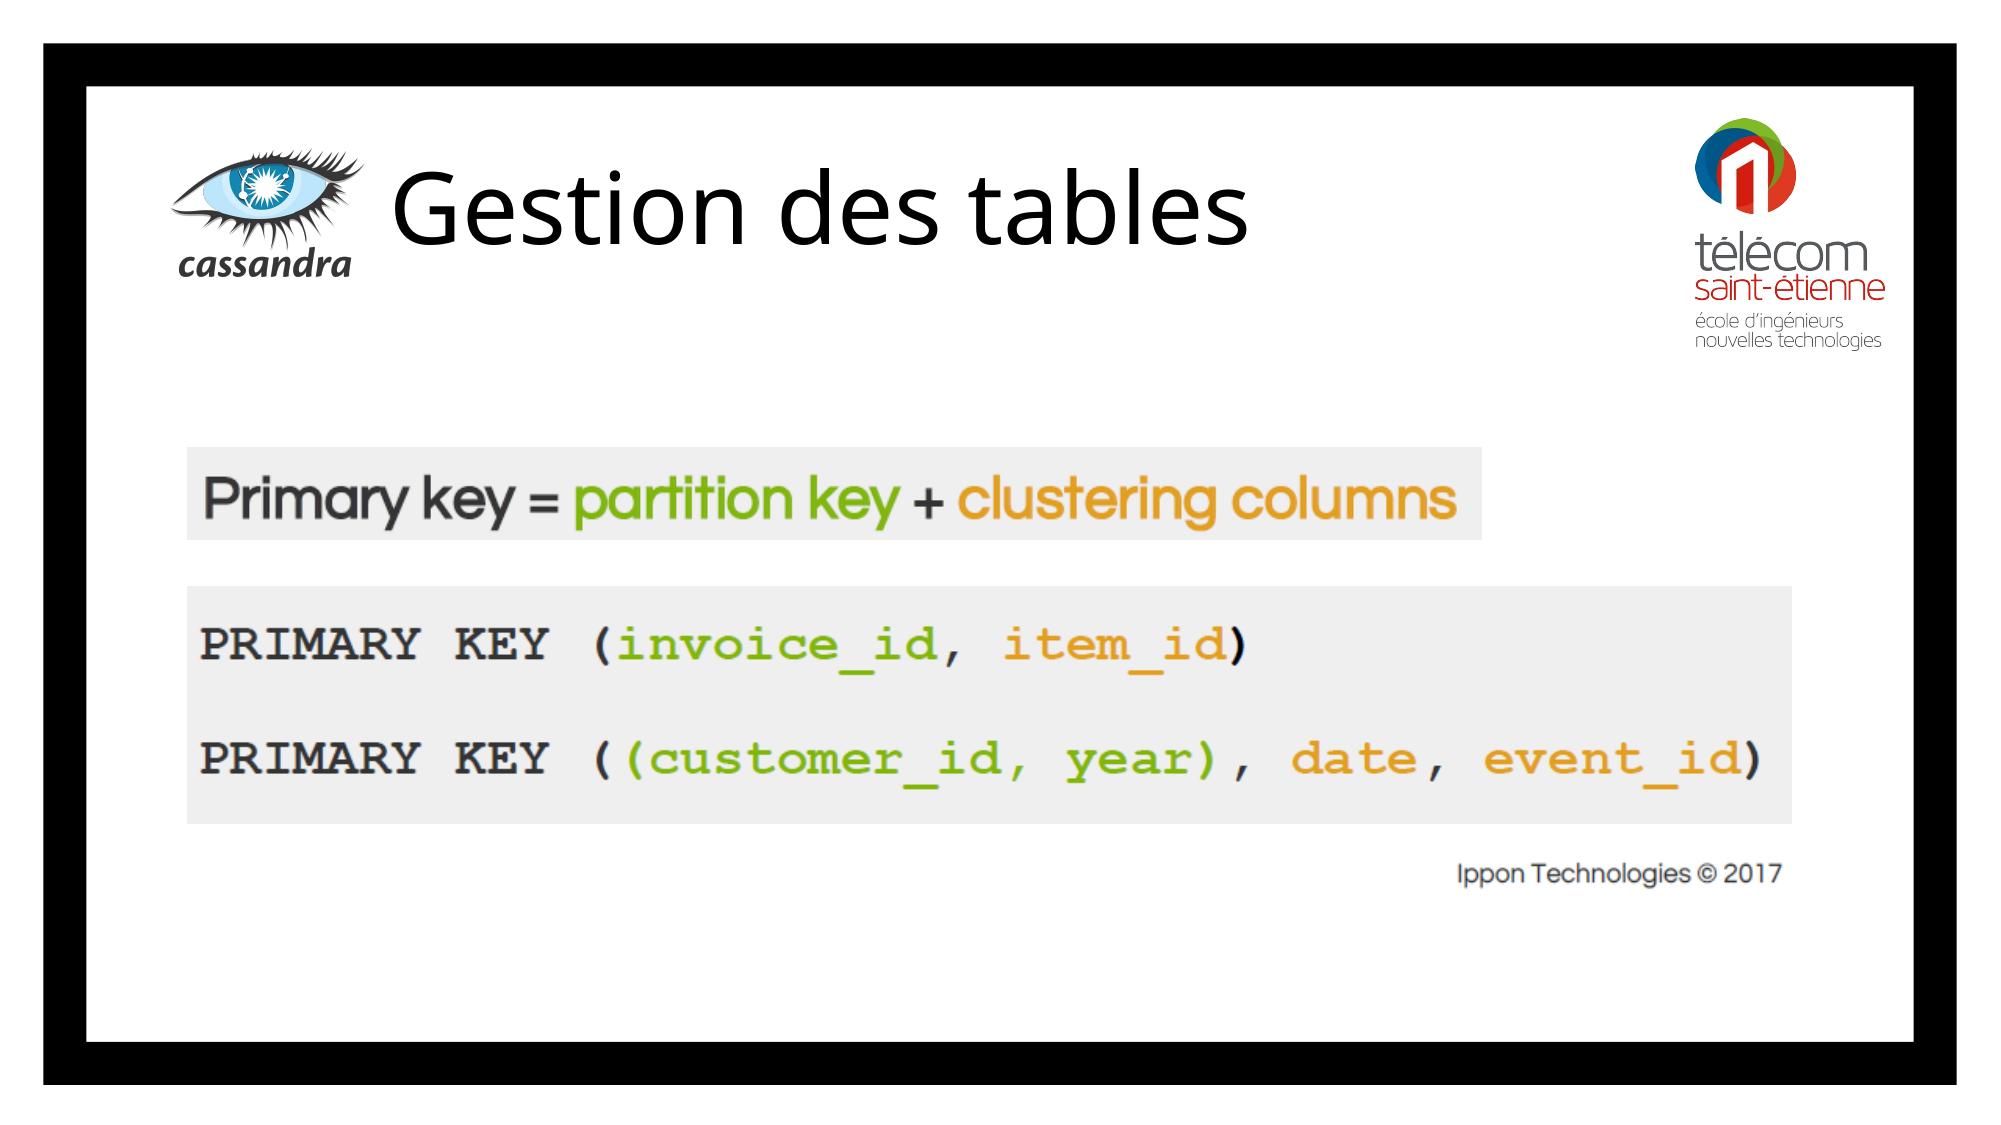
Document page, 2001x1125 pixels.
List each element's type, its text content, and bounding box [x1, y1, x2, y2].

picture [187, 586, 1792, 824]
title Gestion des tables [369, 138, 1849, 304]
picture [187, 447, 1482, 540]
picture [1715, 134, 1730, 138]
picture [1695, 118, 1885, 351]
picture [166, 144, 368, 280]
picture [1444, 847, 1792, 894]
